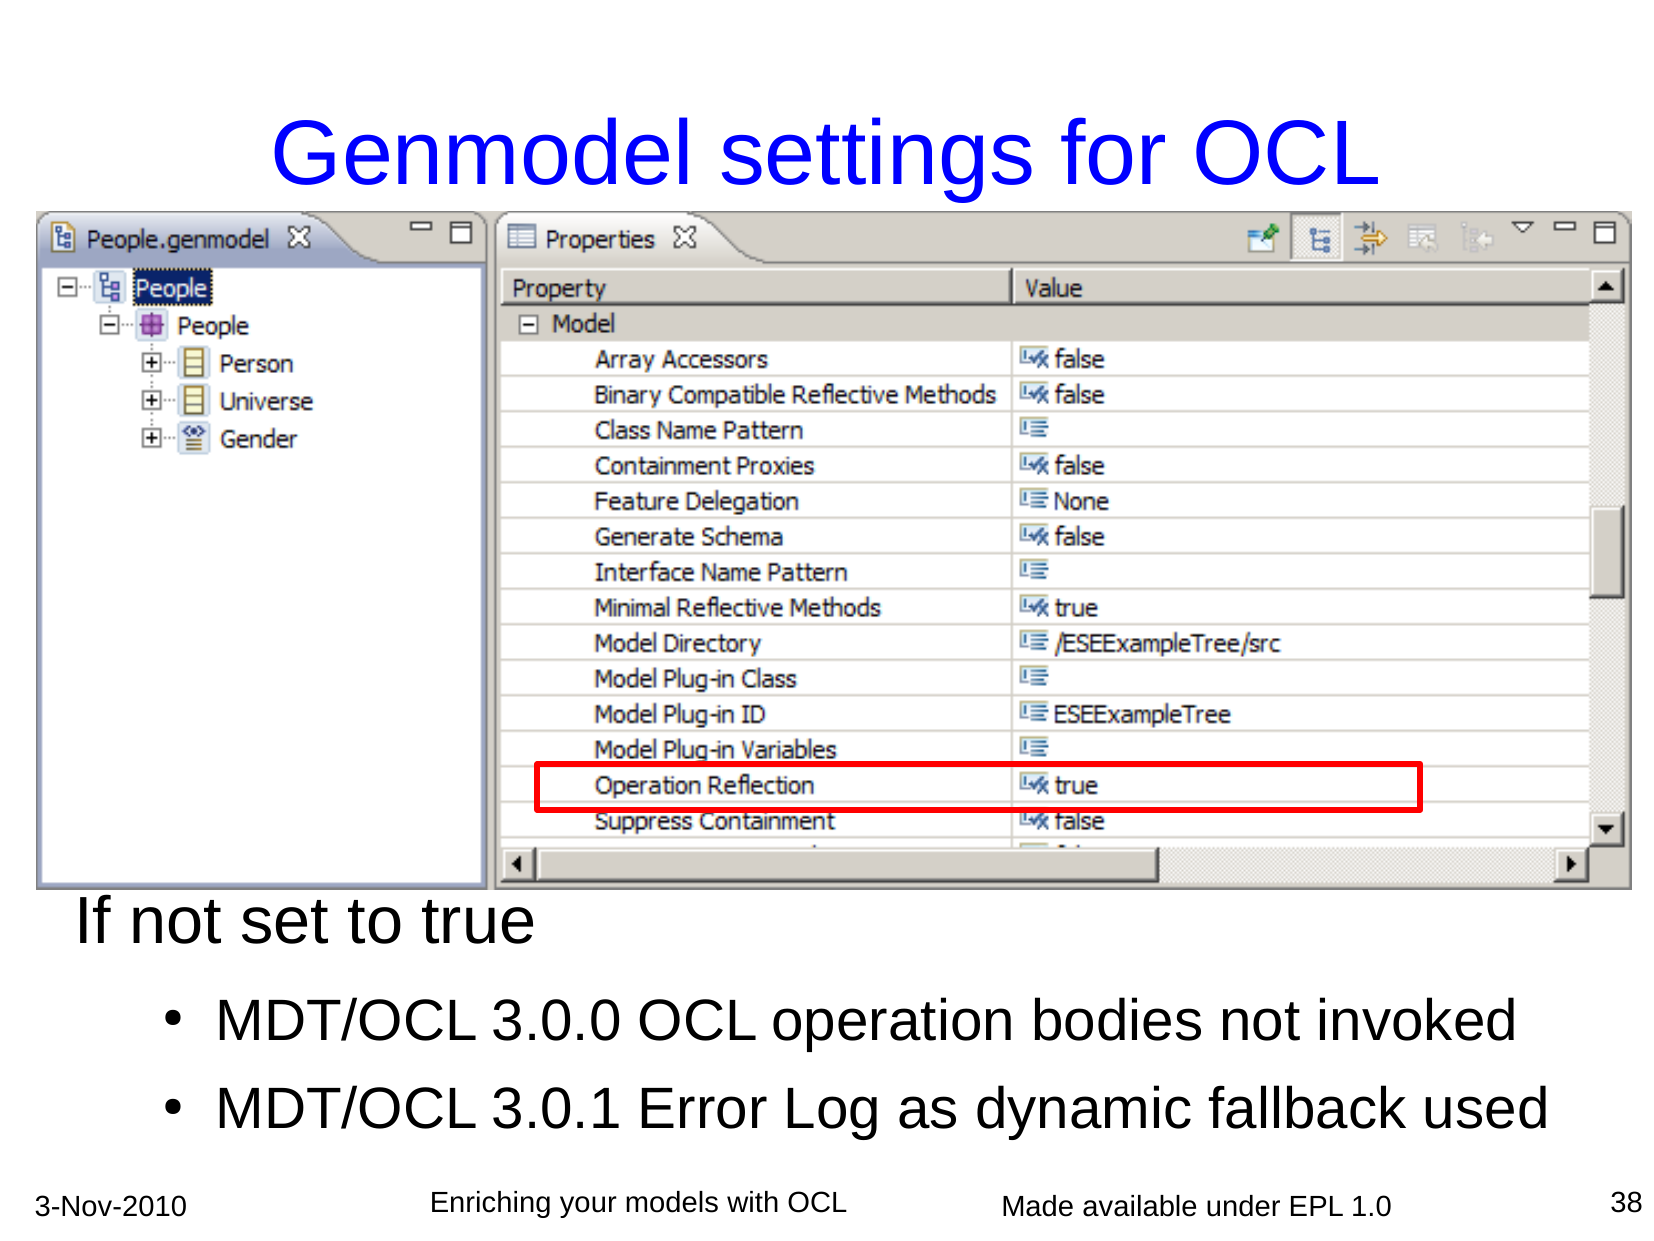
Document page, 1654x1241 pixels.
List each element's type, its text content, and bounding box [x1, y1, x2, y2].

title Genmodel settings for OCL [82, 56, 1571, 211]
list If not set to true MDT/OCL 3.0.0 OCL operation bodies not invoked MDT/OCL 3.0.1 Error Log as dynamic fallback used [74, 890, 1563, 1175]
picture [36, 211, 1632, 890]
